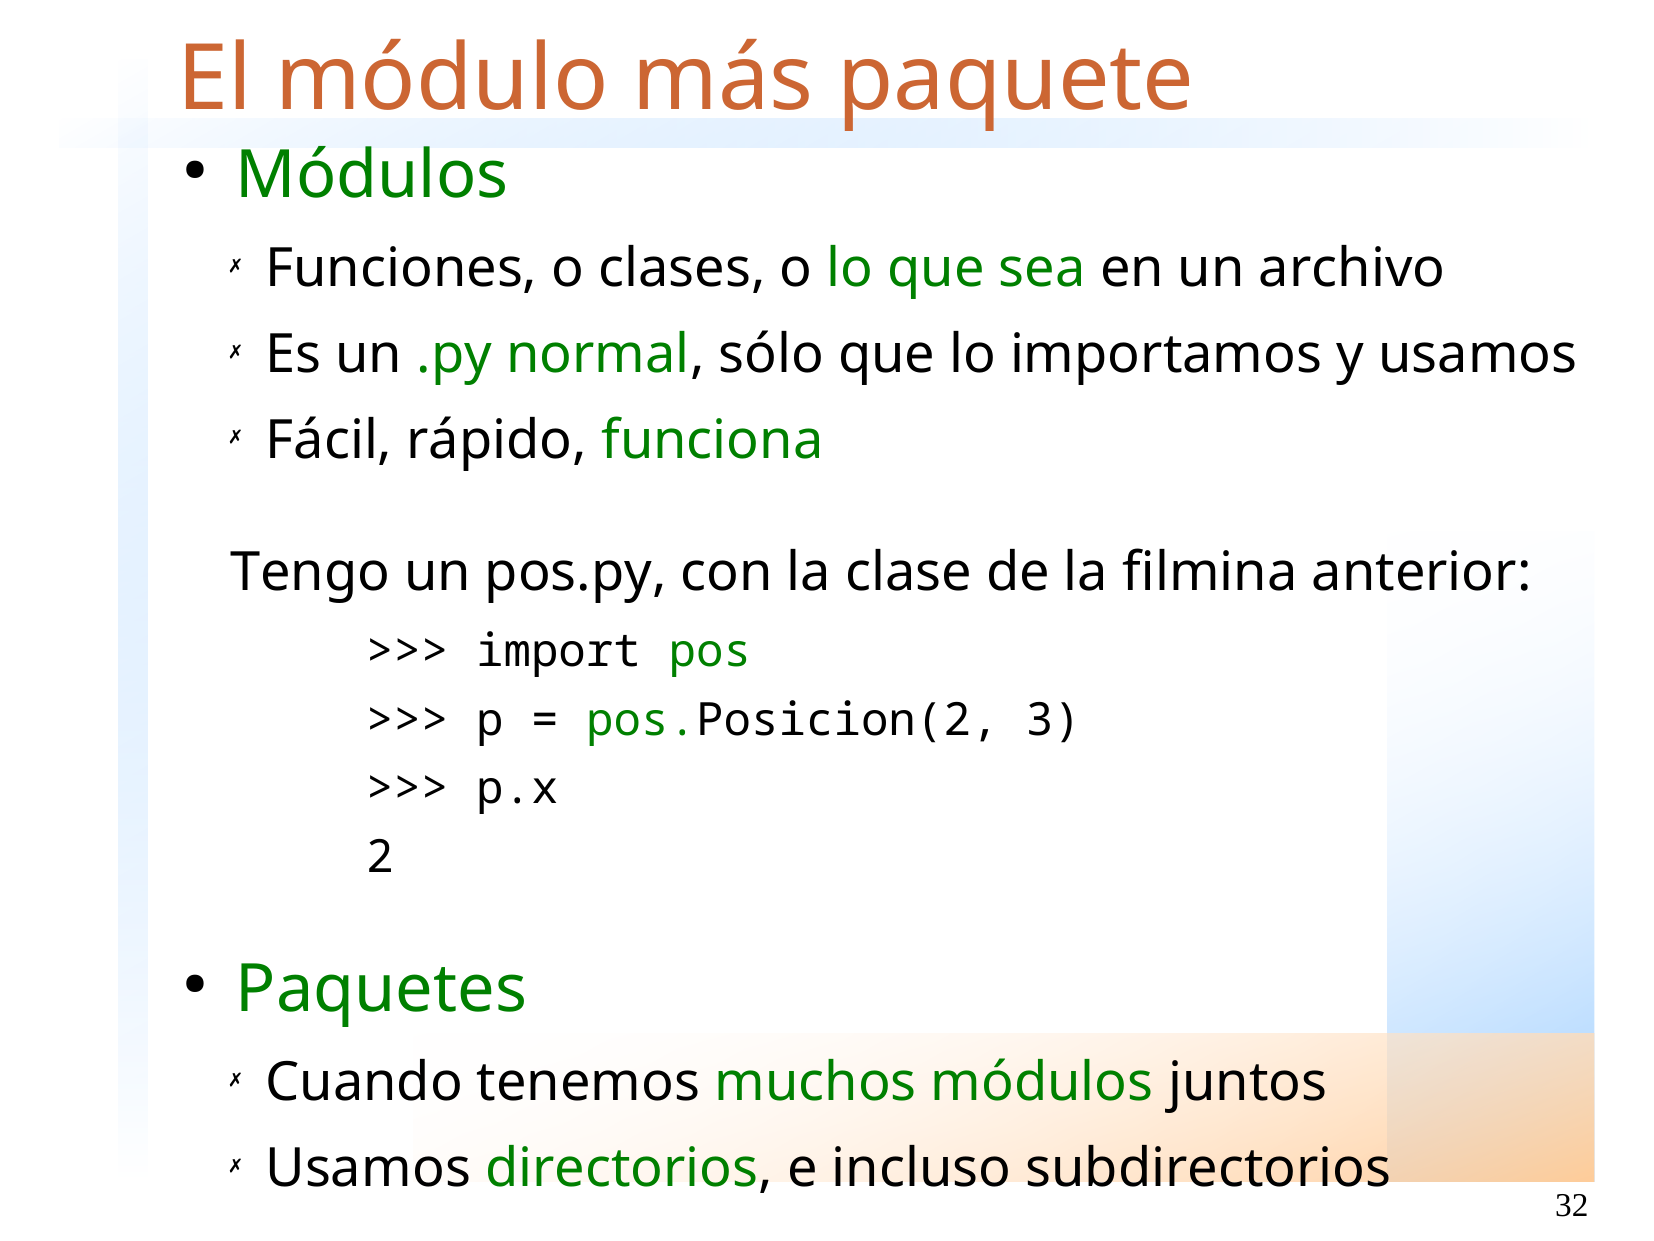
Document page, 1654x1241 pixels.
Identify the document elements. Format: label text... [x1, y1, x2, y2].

title El módulo más paquete [177, 0, 1595, 147]
text_box Módulos Funciones, o clases, o lo que sea en un archivo Es un .py normal, sólo que lo importamos y usamos Fácil, rápido, funciona Tengo un pos.py, con la clase de la filmina anterior: >>> import pos >>> p = pos.Posicion(2, 3) >>> p.x 2 Paquetes Cuando tenemos muchos módulos juntos Usamos directorios, e incluso subdirectorios [147, 147, 1595, 1182]
